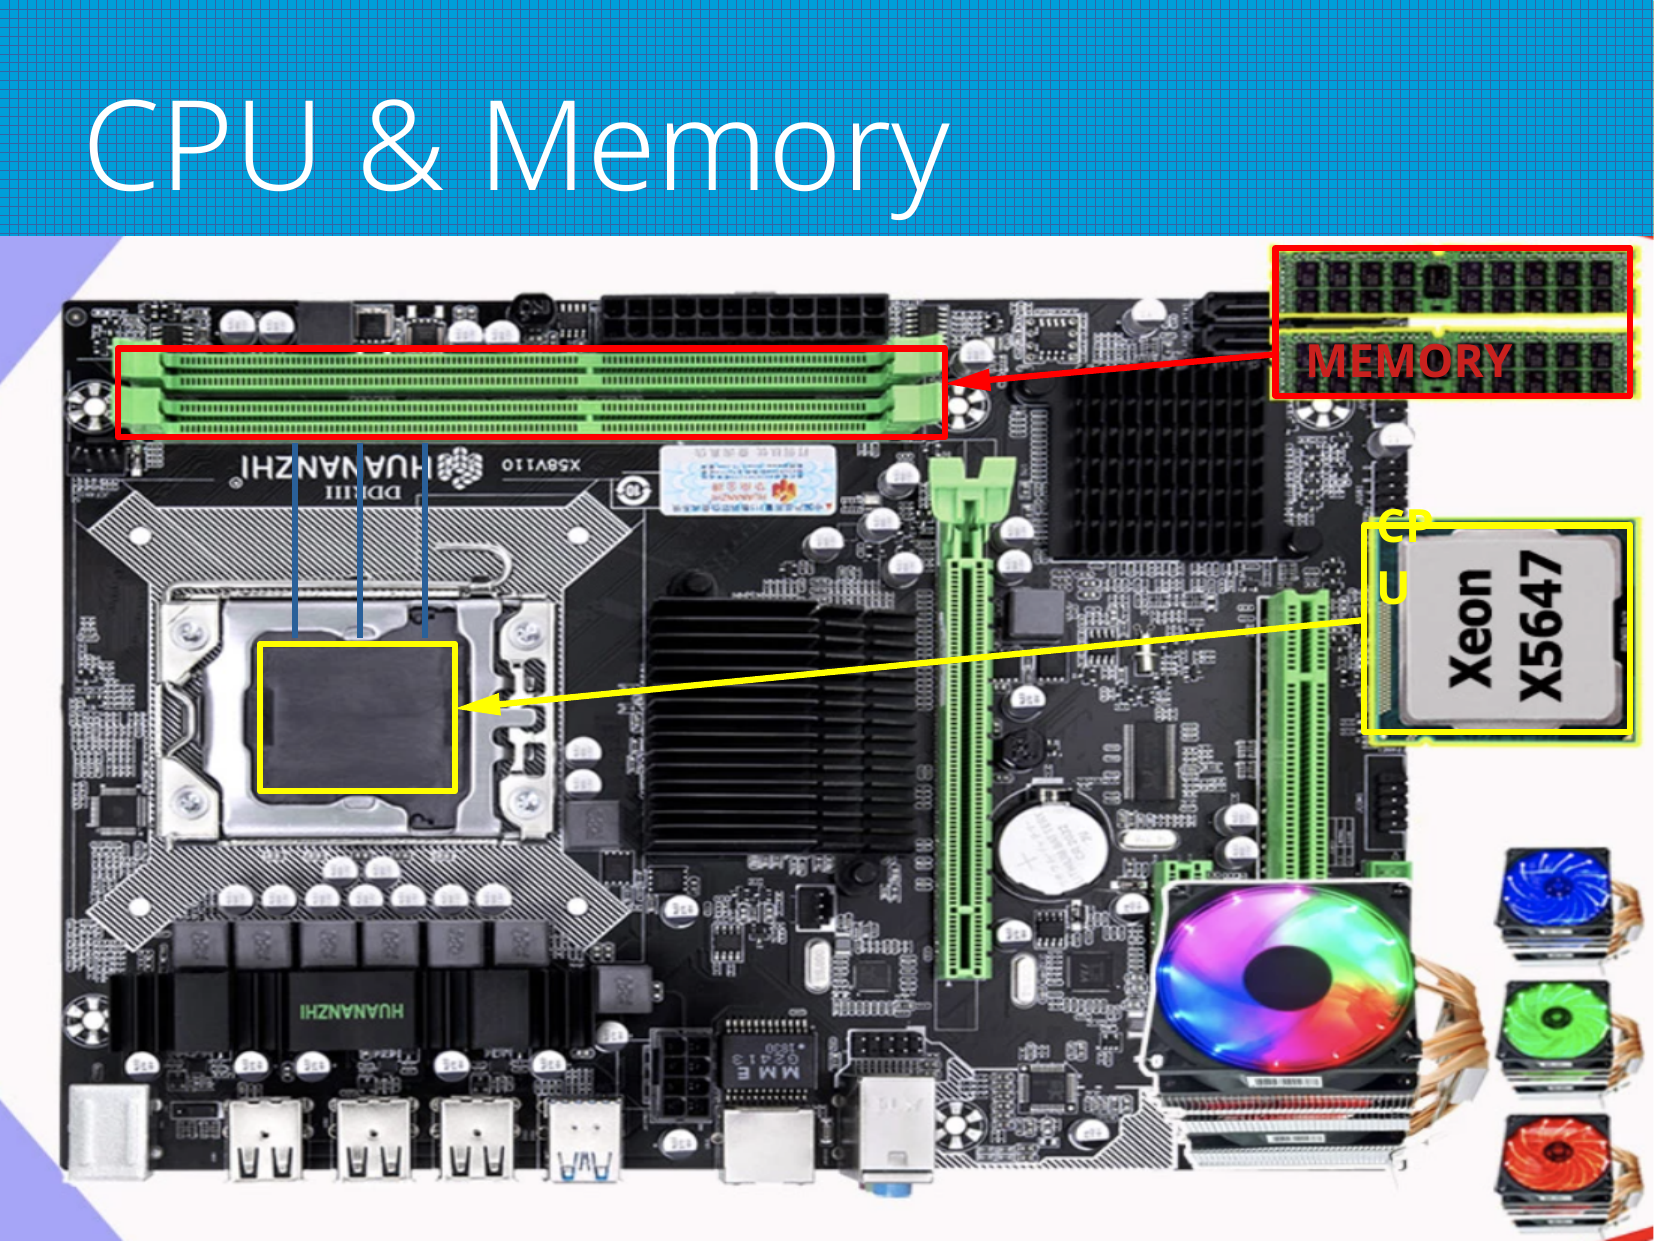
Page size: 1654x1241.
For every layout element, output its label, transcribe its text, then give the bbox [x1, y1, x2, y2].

title CPU & Memory [82, 19, 1571, 227]
text_box MEMORY [1299, 324, 1489, 395]
text_box [118, 348, 945, 438]
text_box [1364, 525, 1630, 733]
text_box CPU [1370, 521, 1467, 591]
picture [0, 237, 1654, 1241]
text_box [259, 643, 455, 792]
text_box [1387, 591, 1400, 599]
text_box [1275, 248, 1630, 396]
